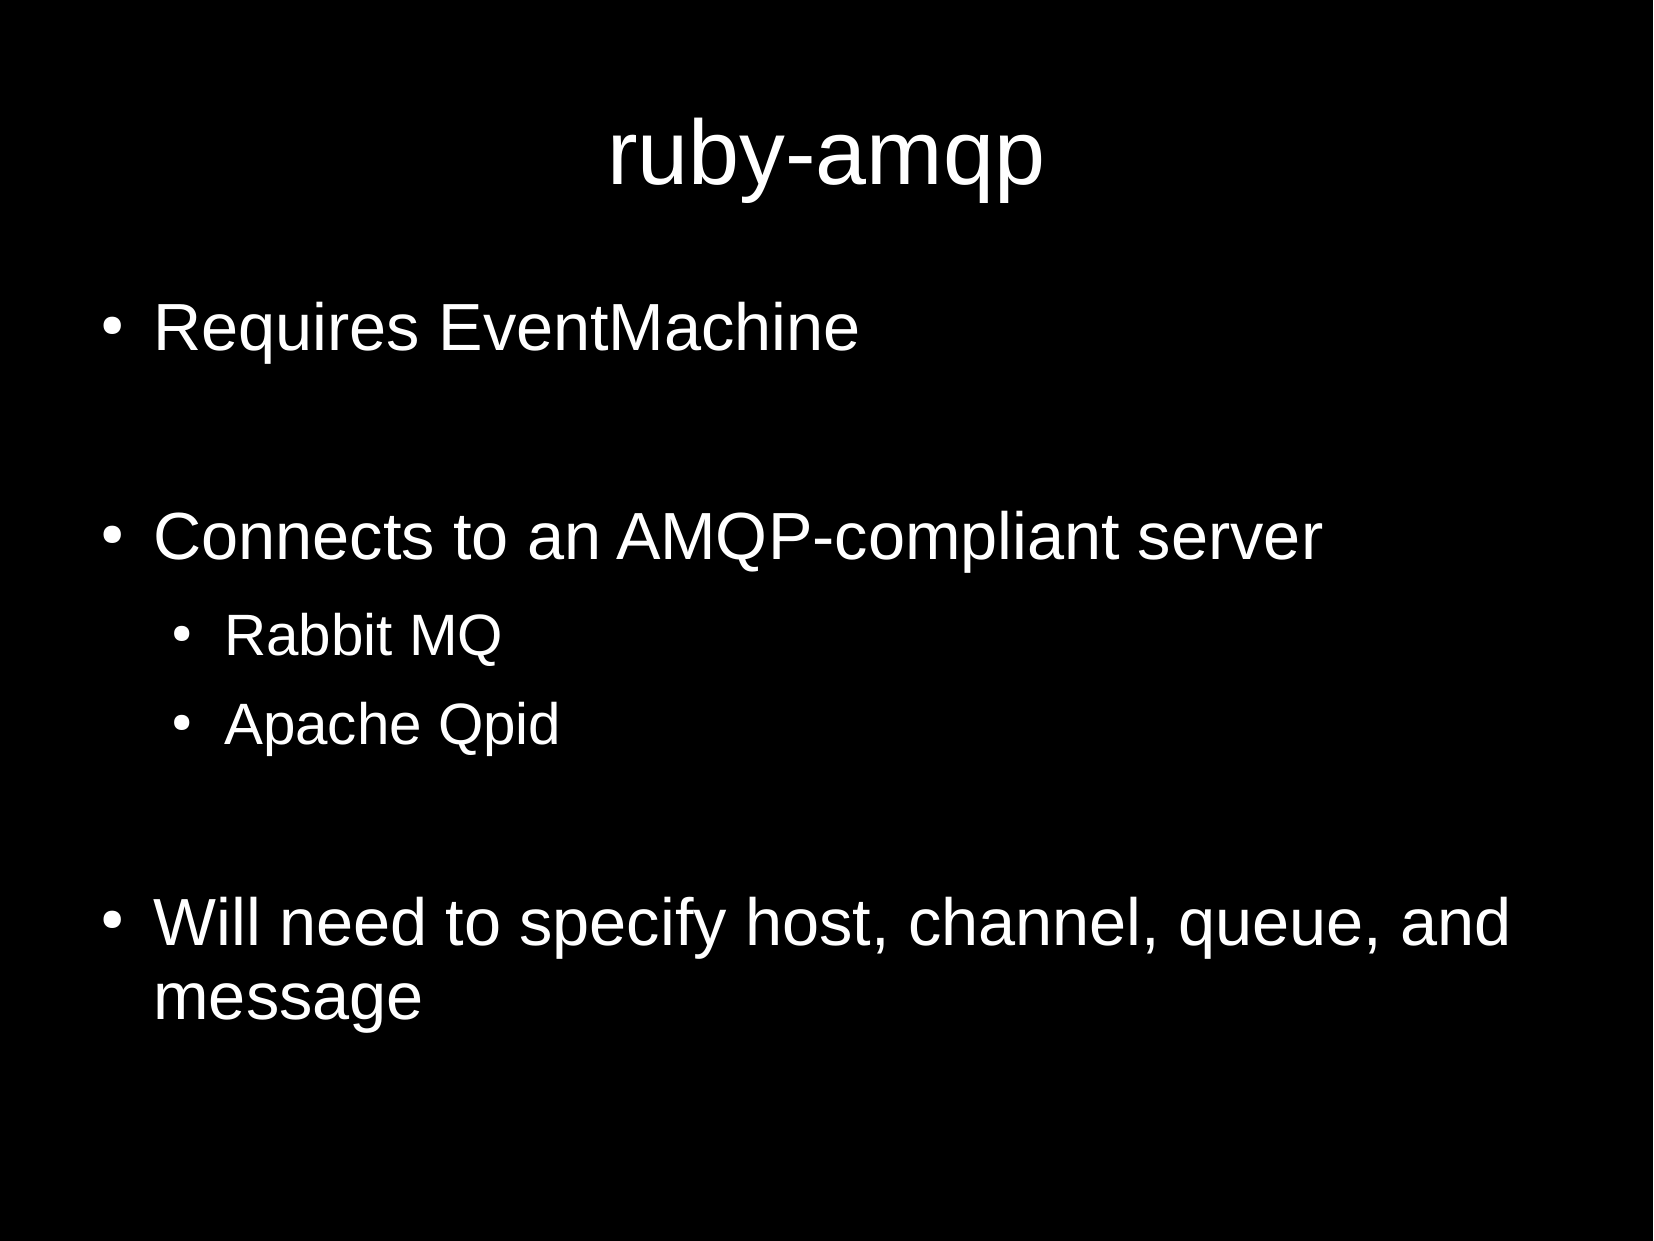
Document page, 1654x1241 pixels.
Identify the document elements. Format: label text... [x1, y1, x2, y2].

list Requires EventMachine Connects to an AMQP-compliant server Rabbit MQ Apache Qpid Will need to specify host, channel, queue, and message [82, 290, 1571, 1109]
title ruby-amqp [82, 49, 1571, 257]
